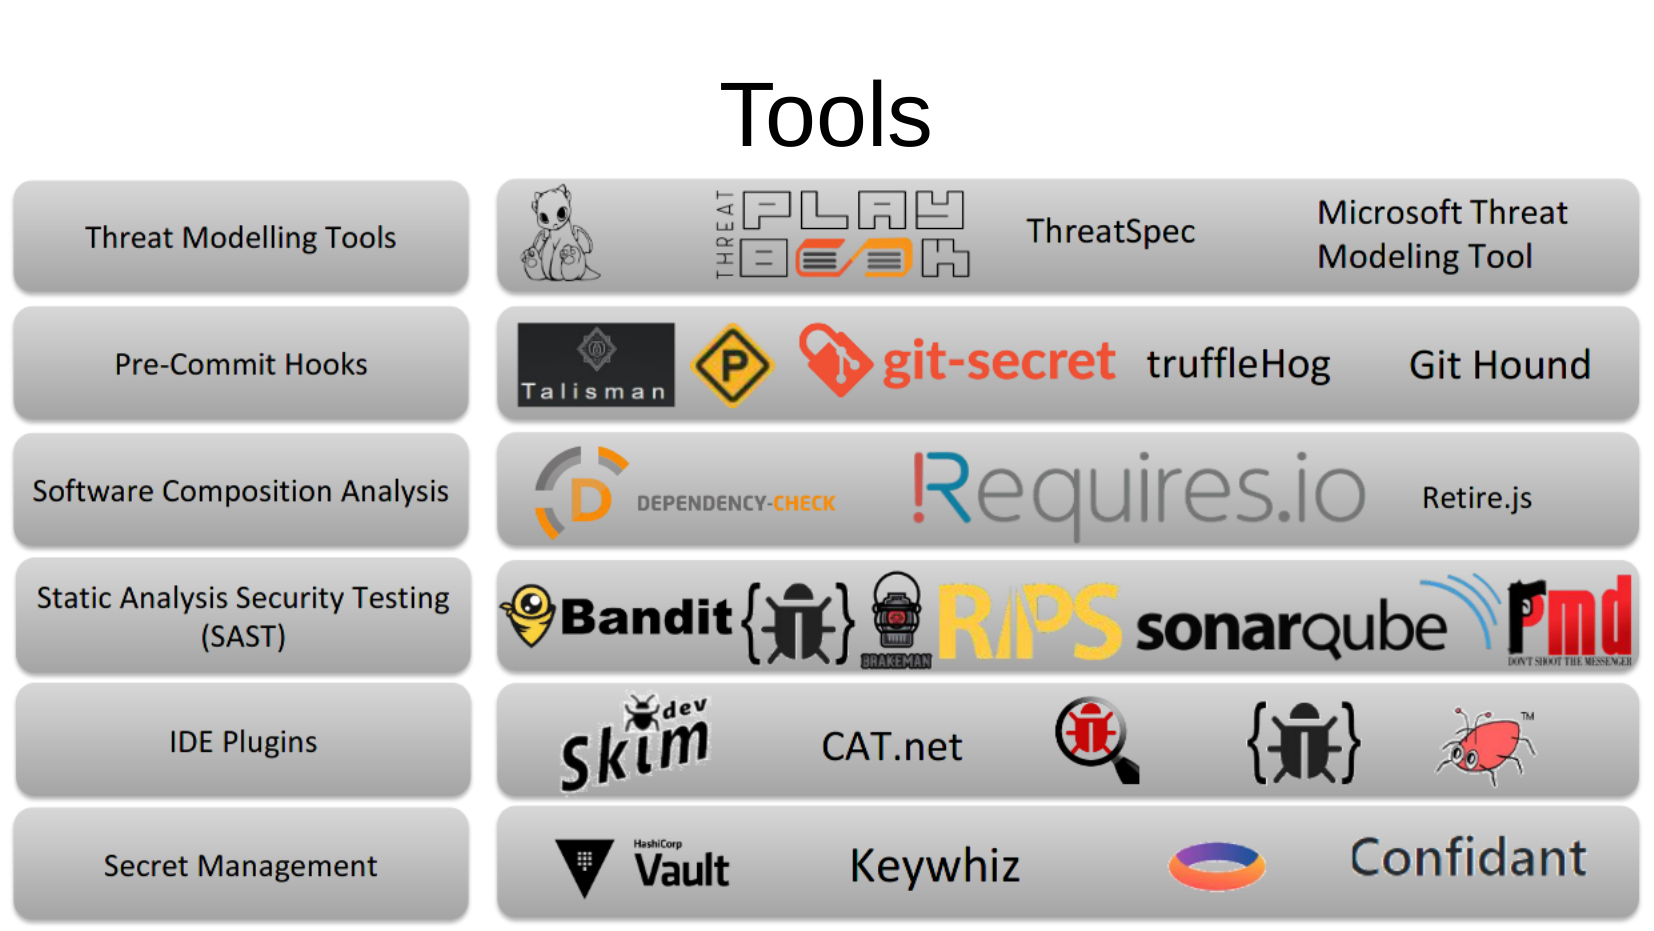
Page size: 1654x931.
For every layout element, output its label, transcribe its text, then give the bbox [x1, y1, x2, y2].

title Tools [82, 37, 1571, 168]
picture [4, 168, 1654, 931]
